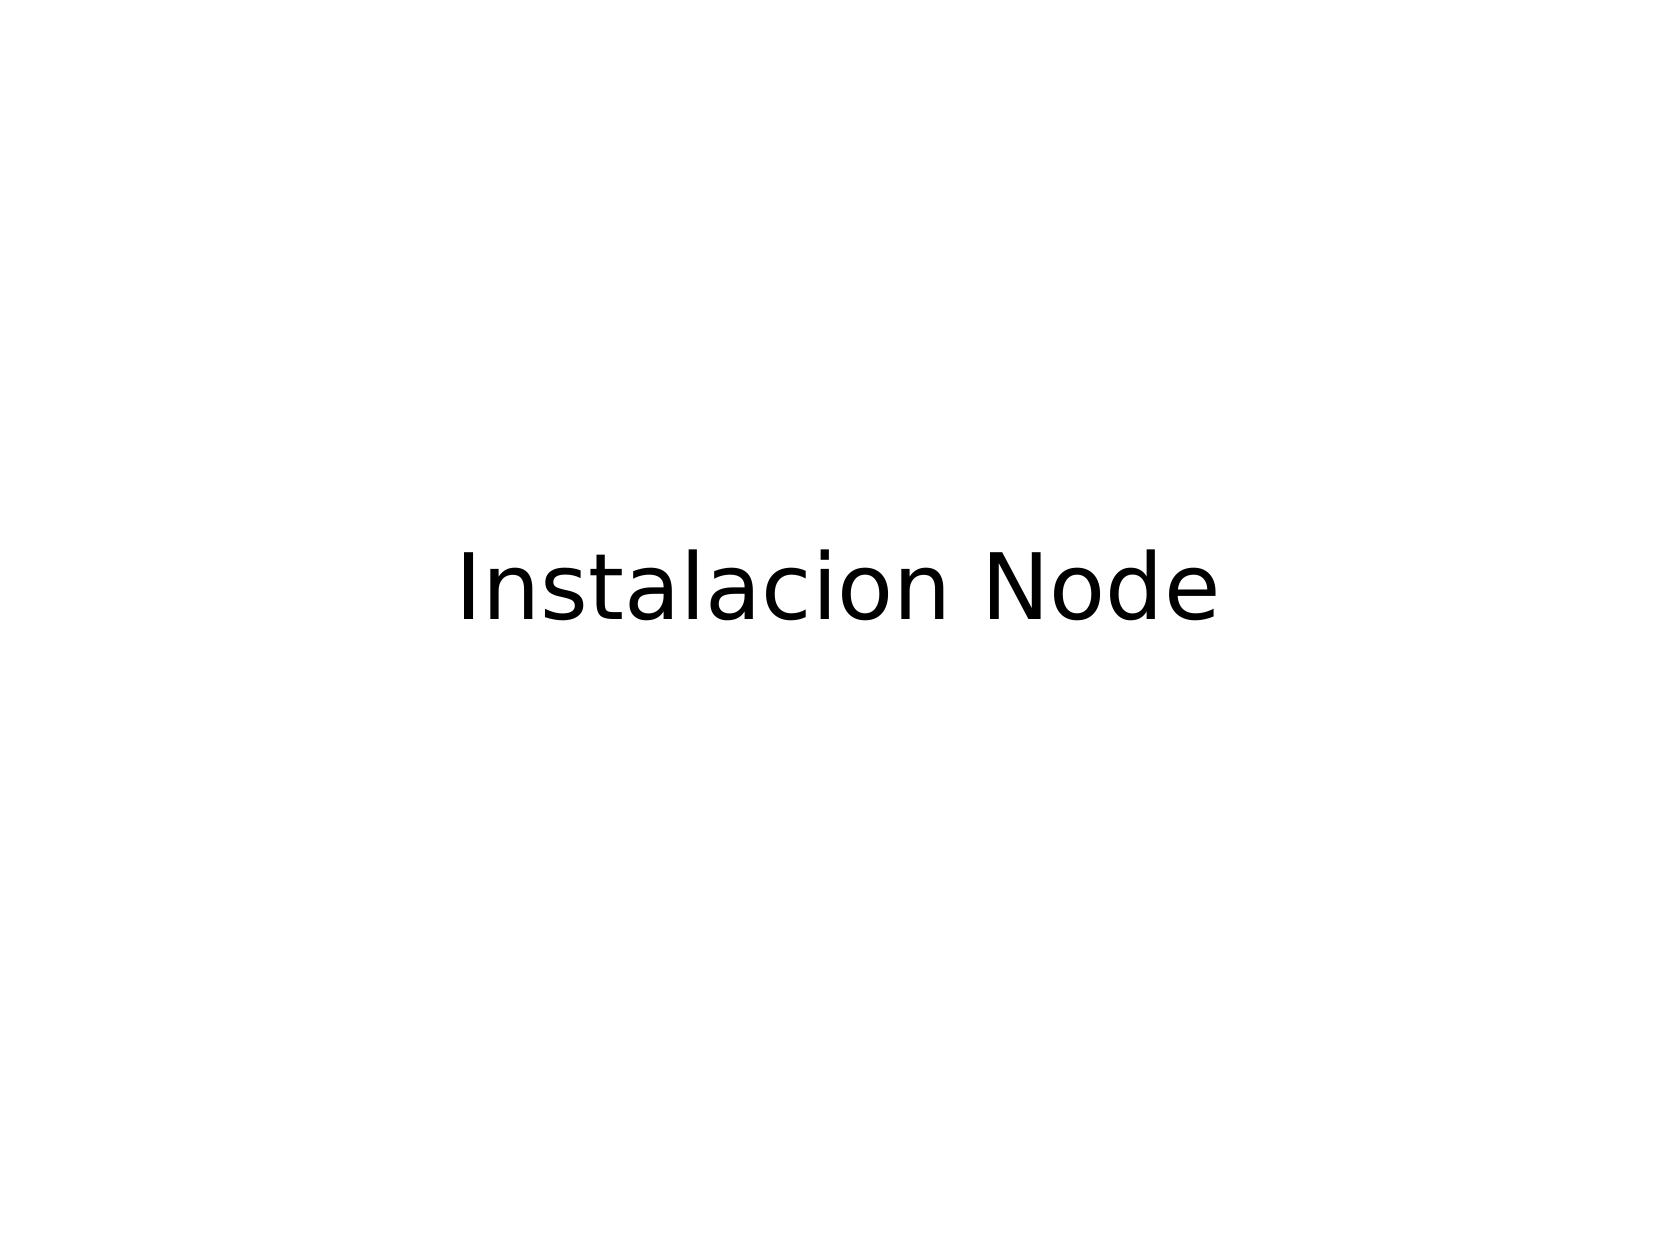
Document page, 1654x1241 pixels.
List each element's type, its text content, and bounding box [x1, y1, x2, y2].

title Instalacion Node [94, 484, 1583, 692]
